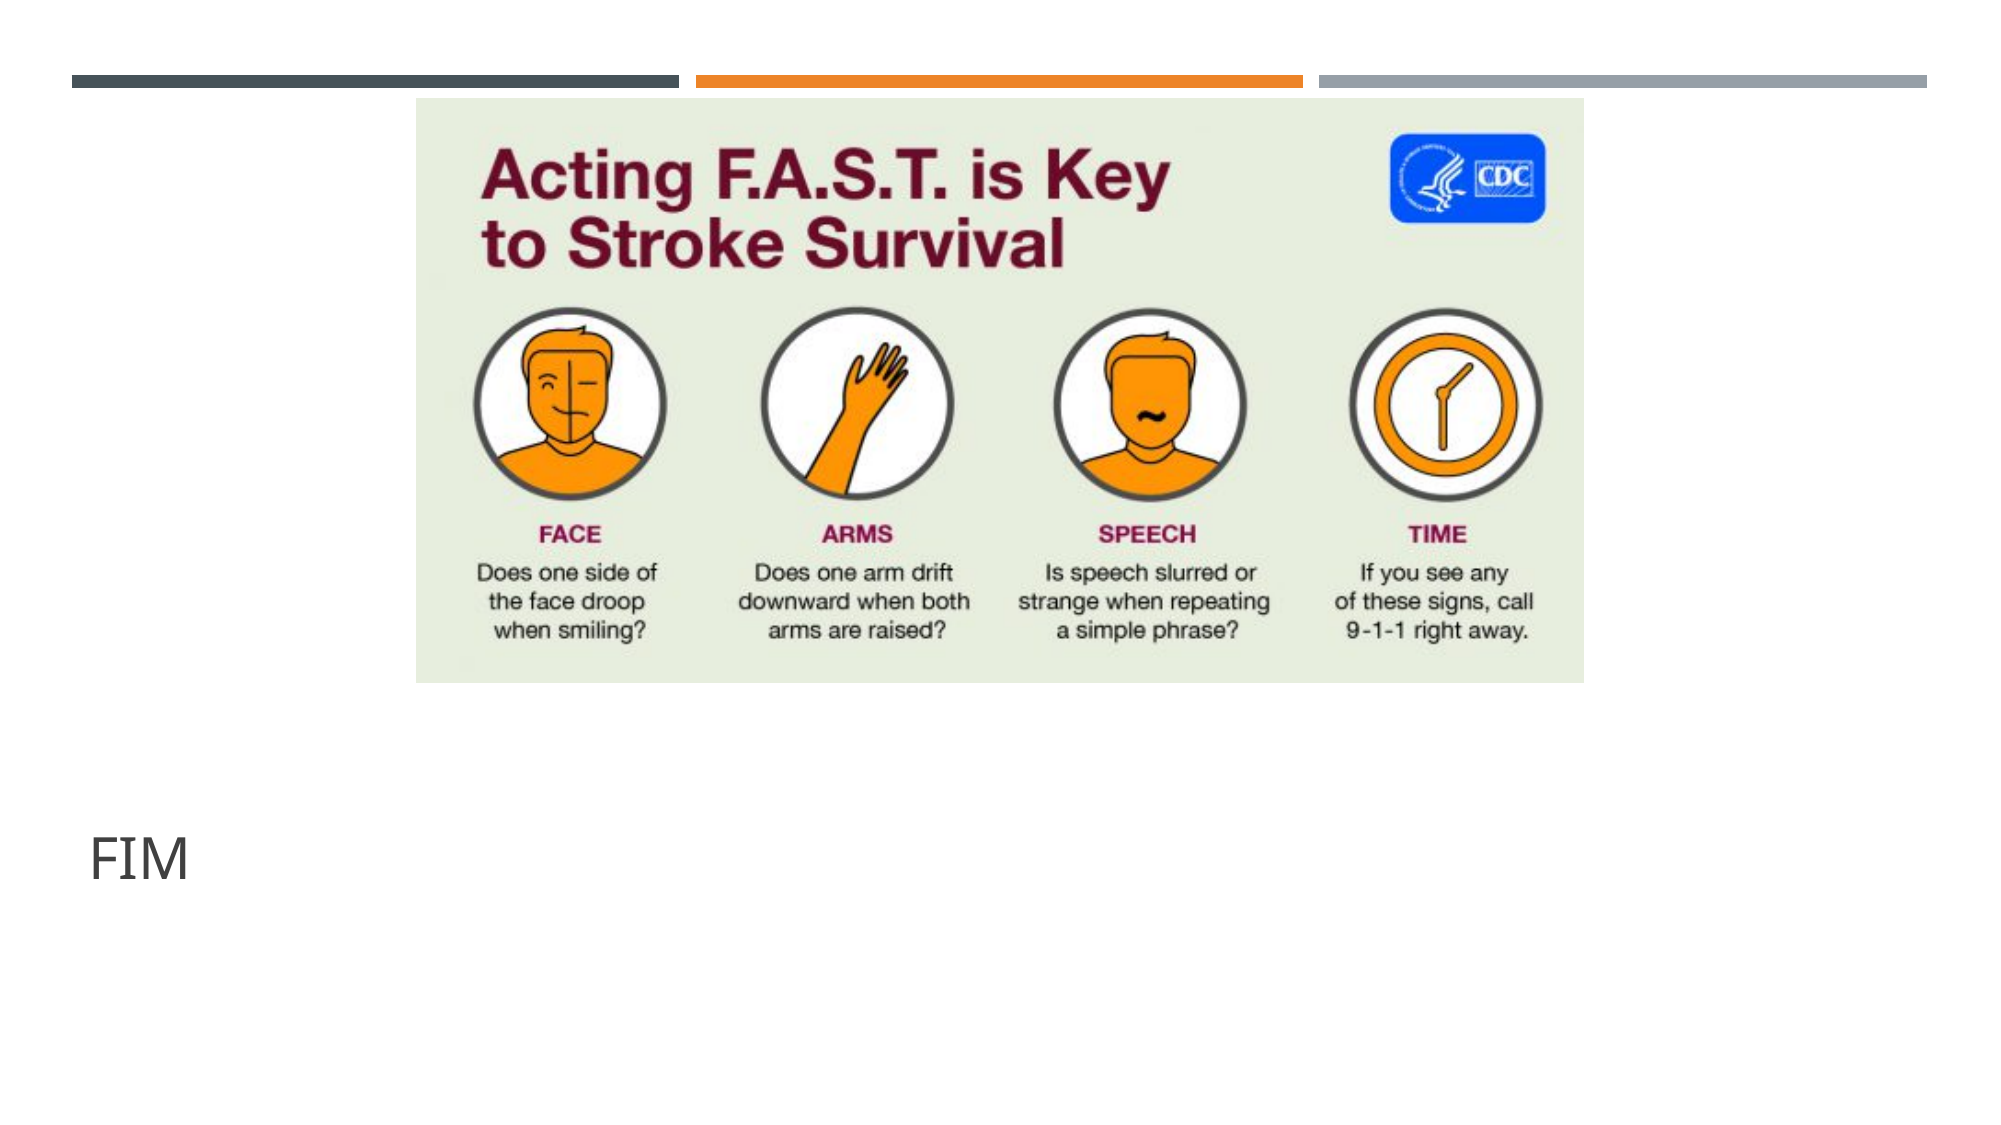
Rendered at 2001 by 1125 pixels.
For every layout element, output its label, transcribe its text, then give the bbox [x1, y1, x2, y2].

title FIm [73, 709, 1927, 899]
picture [416, 98, 1584, 683]
